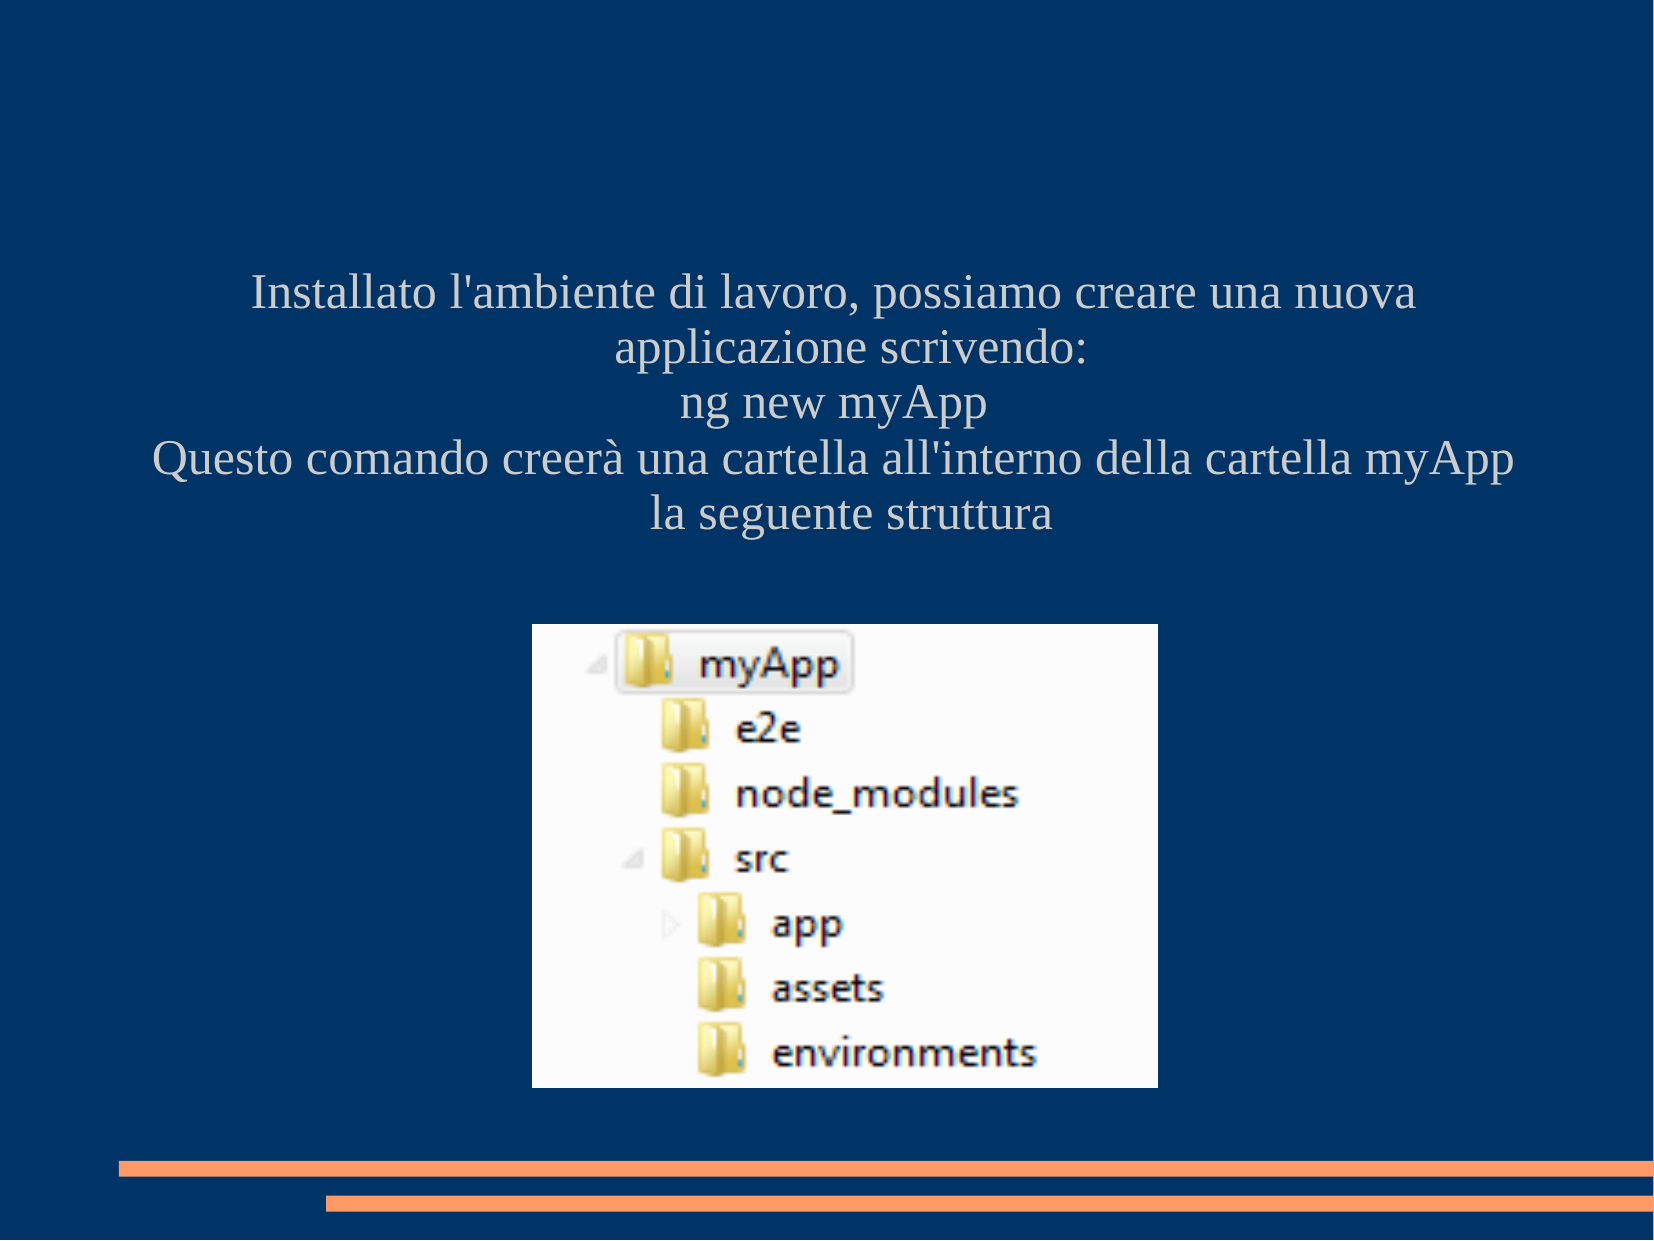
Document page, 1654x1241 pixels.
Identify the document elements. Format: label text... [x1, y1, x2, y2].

subtitle Installato l'ambiente di lavoro, possiamo creare una nuova applicazione scrivendo: ng new myApp Questo comando creerà una cartella all'interno della cartella myApp la seguente struttura [127, 0, 1540, 973]
picture [532, 624, 1158, 1088]
